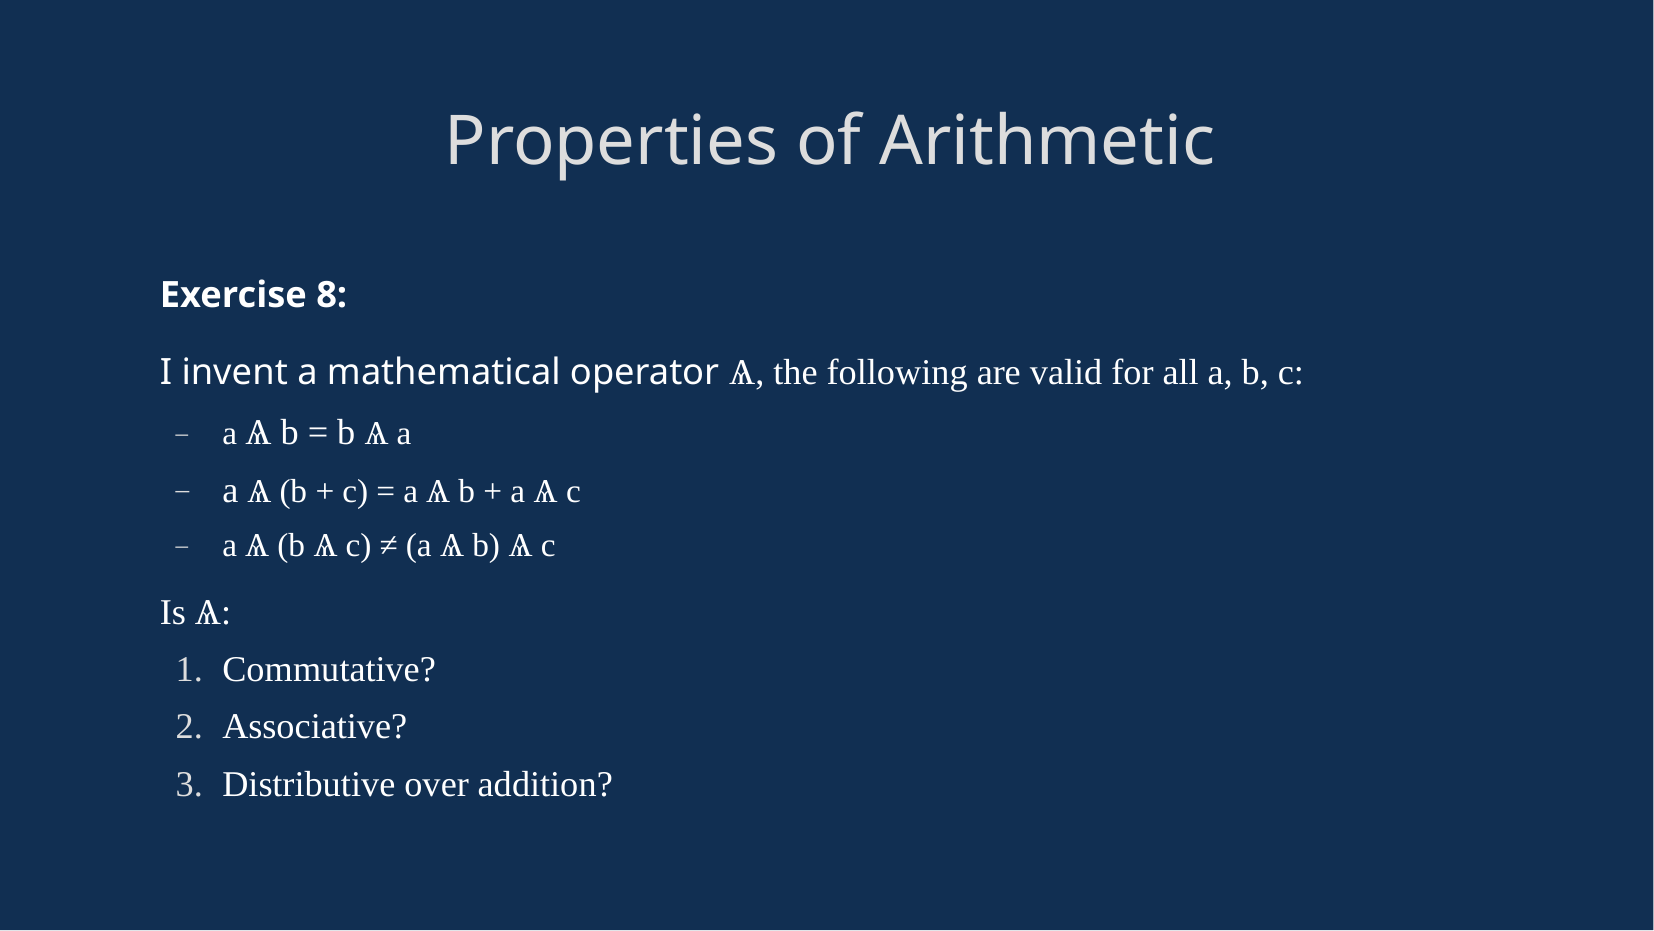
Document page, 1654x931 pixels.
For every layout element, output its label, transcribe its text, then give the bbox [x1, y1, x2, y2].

list Exercise 8: I invent a mathematical operator Ѧ, the following are valid for all a, b, c: a Ѧ b = b Ѧ a a Ѧ (b + c) = a Ѧ b + a Ѧ c a Ѧ (b Ѧ c) ≠ (a Ѧ b) Ѧ c Is Ѧ: Commutative? Associative? Distributive over addition? [97, 268, 1563, 806]
title Properties of Arithmetic [97, 56, 1563, 220]
